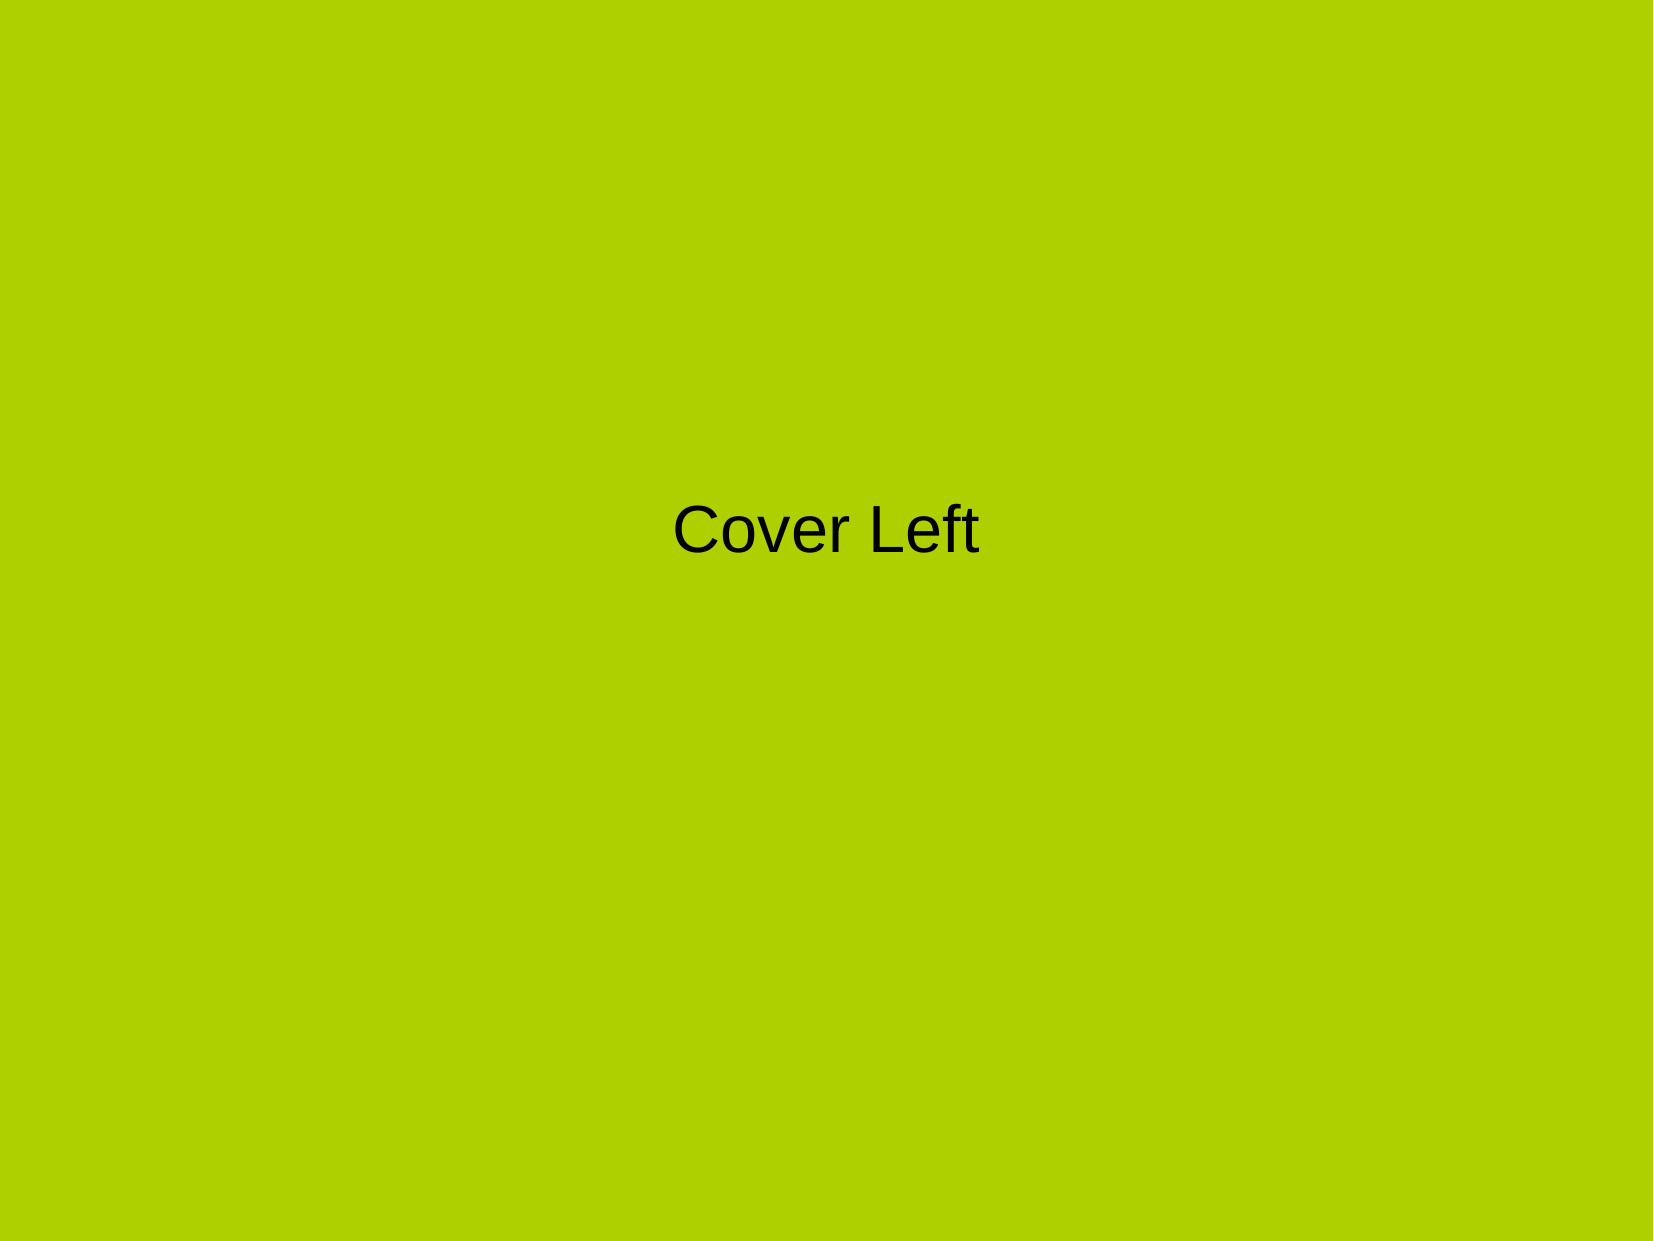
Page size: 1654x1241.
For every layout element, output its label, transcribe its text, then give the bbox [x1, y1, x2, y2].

subtitle Cover Left [82, 49, 1571, 1010]
